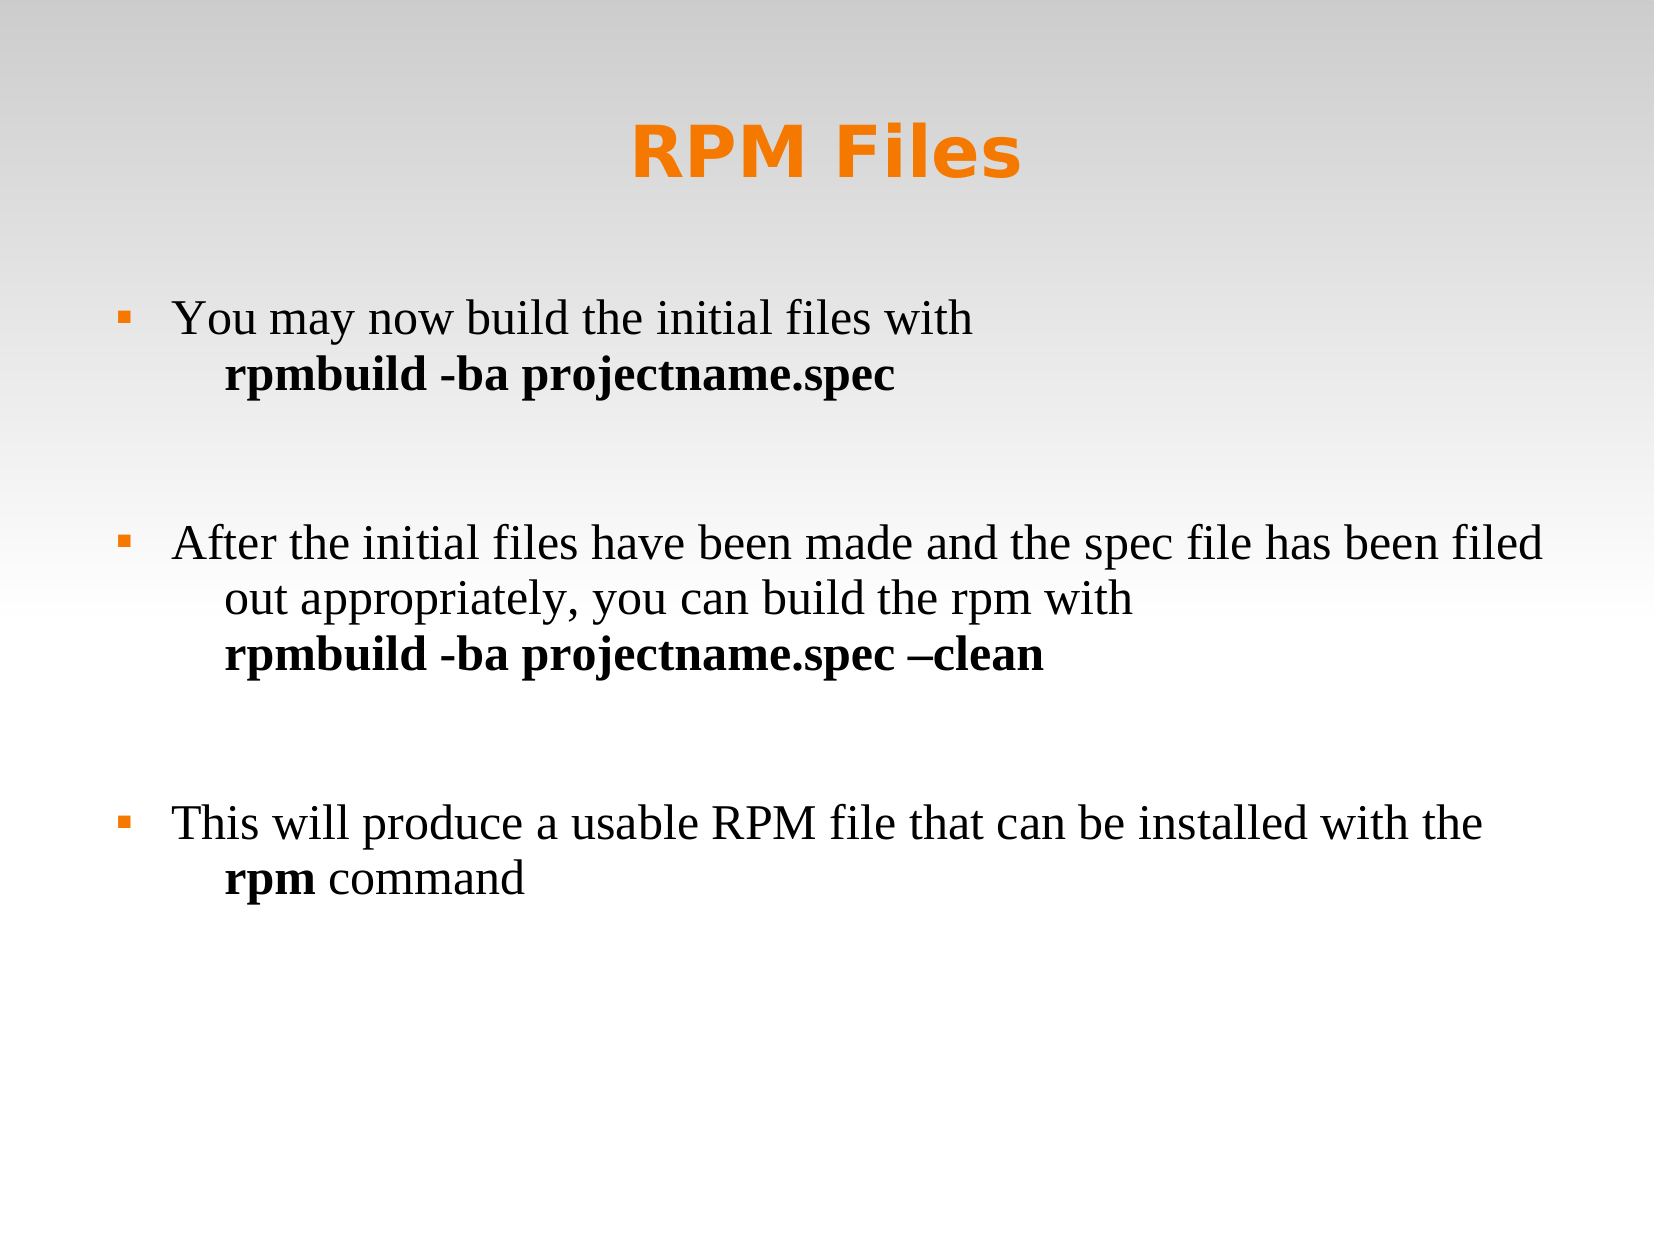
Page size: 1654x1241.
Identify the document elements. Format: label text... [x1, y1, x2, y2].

title RPM Files [82, 49, 1571, 257]
list You may now build the initial files with rpmbuild -ba projectname.spec After the initial files have been made and the spec file has been filed out appropriately, you can build the rpm with rpmbuild -ba projectname.spec –clean This will produce a usable RPM file that can be installed with the rpm command [82, 290, 1571, 1109]
